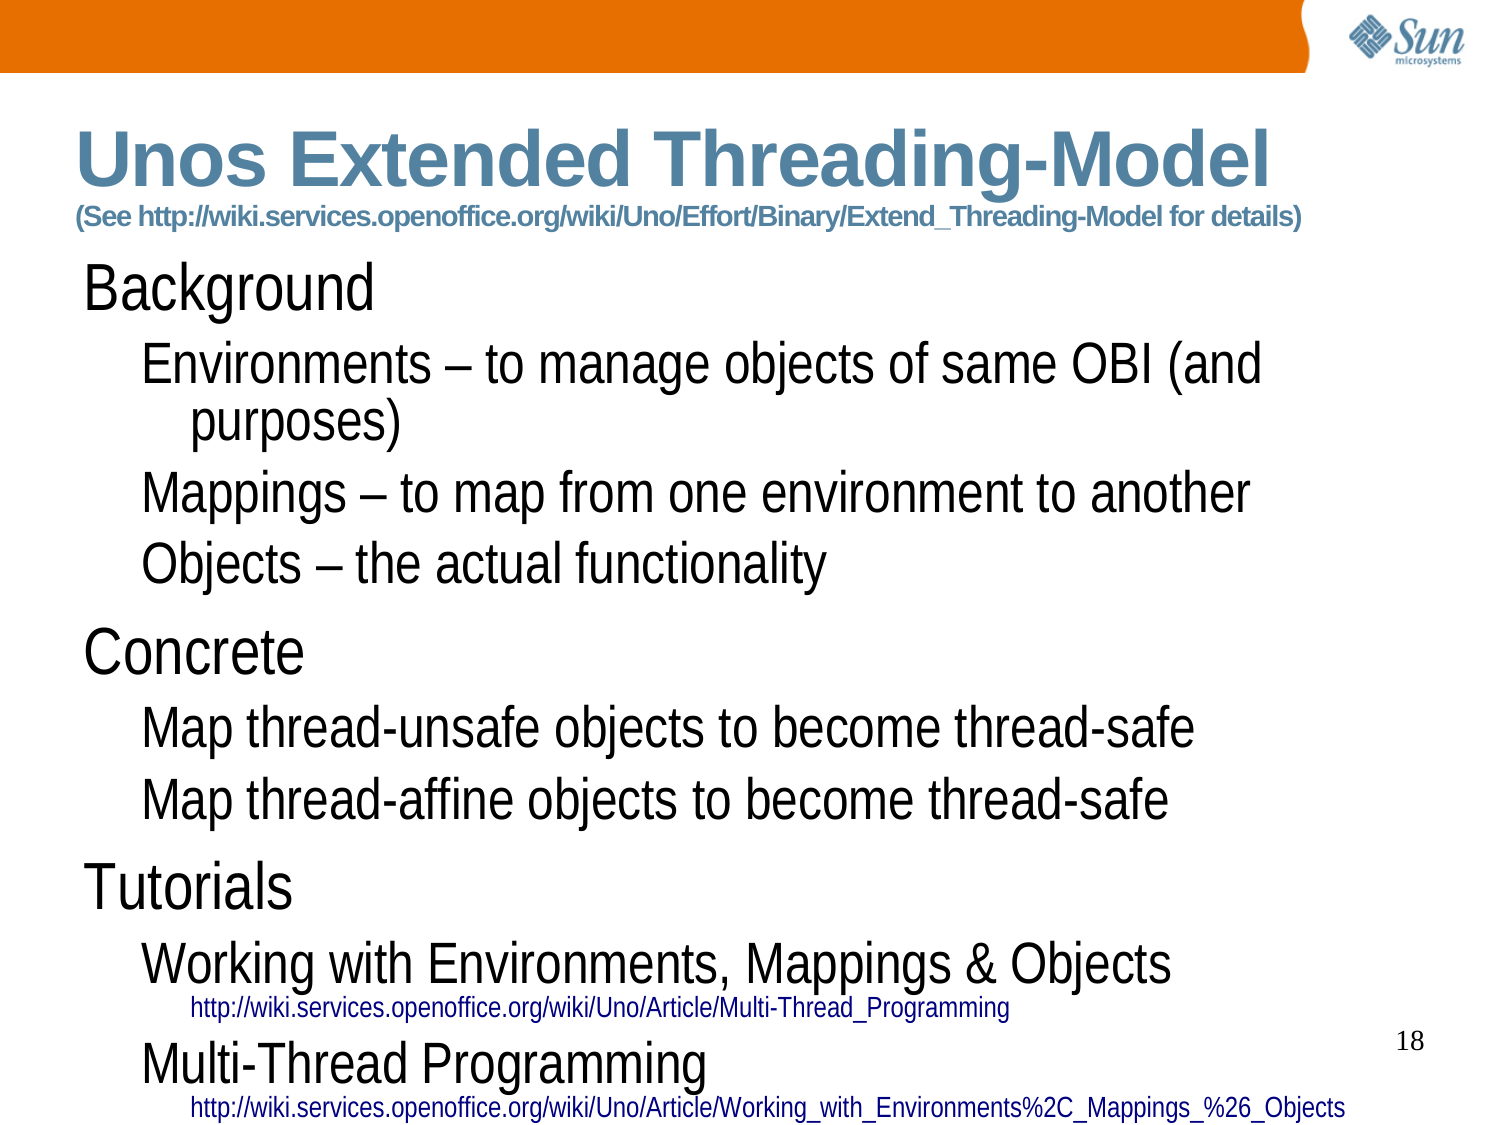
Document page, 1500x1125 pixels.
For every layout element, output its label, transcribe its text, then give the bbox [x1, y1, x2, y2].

picture [0, 0, 1500, 73]
list Background Environments – to manage objects of same OBI (and purposes) Mappings – to map from one environment to another Objects – the actual functionality Concrete Map thread-unsafe objects to become thread-safe Map thread-affine objects to become thread-safe Tutorials Working with Environments, Mappings & Objects http://wiki.services.openoffice.org/wiki/Uno/Article/Multi-Thread_Programming Multi-Thread Programming http://wiki.services.openoffice.org/wiki/Uno/Article/Working_with_Environments%2C_Mappings_%26_Objects [64, 258, 1401, 1125]
title Unos Extended Threading-Model (See http://wiki.services.openoffice.org/wiki/Uno/Effort/Binary/Extend_Threading-Model for details) [75, 123, 1437, 242]
